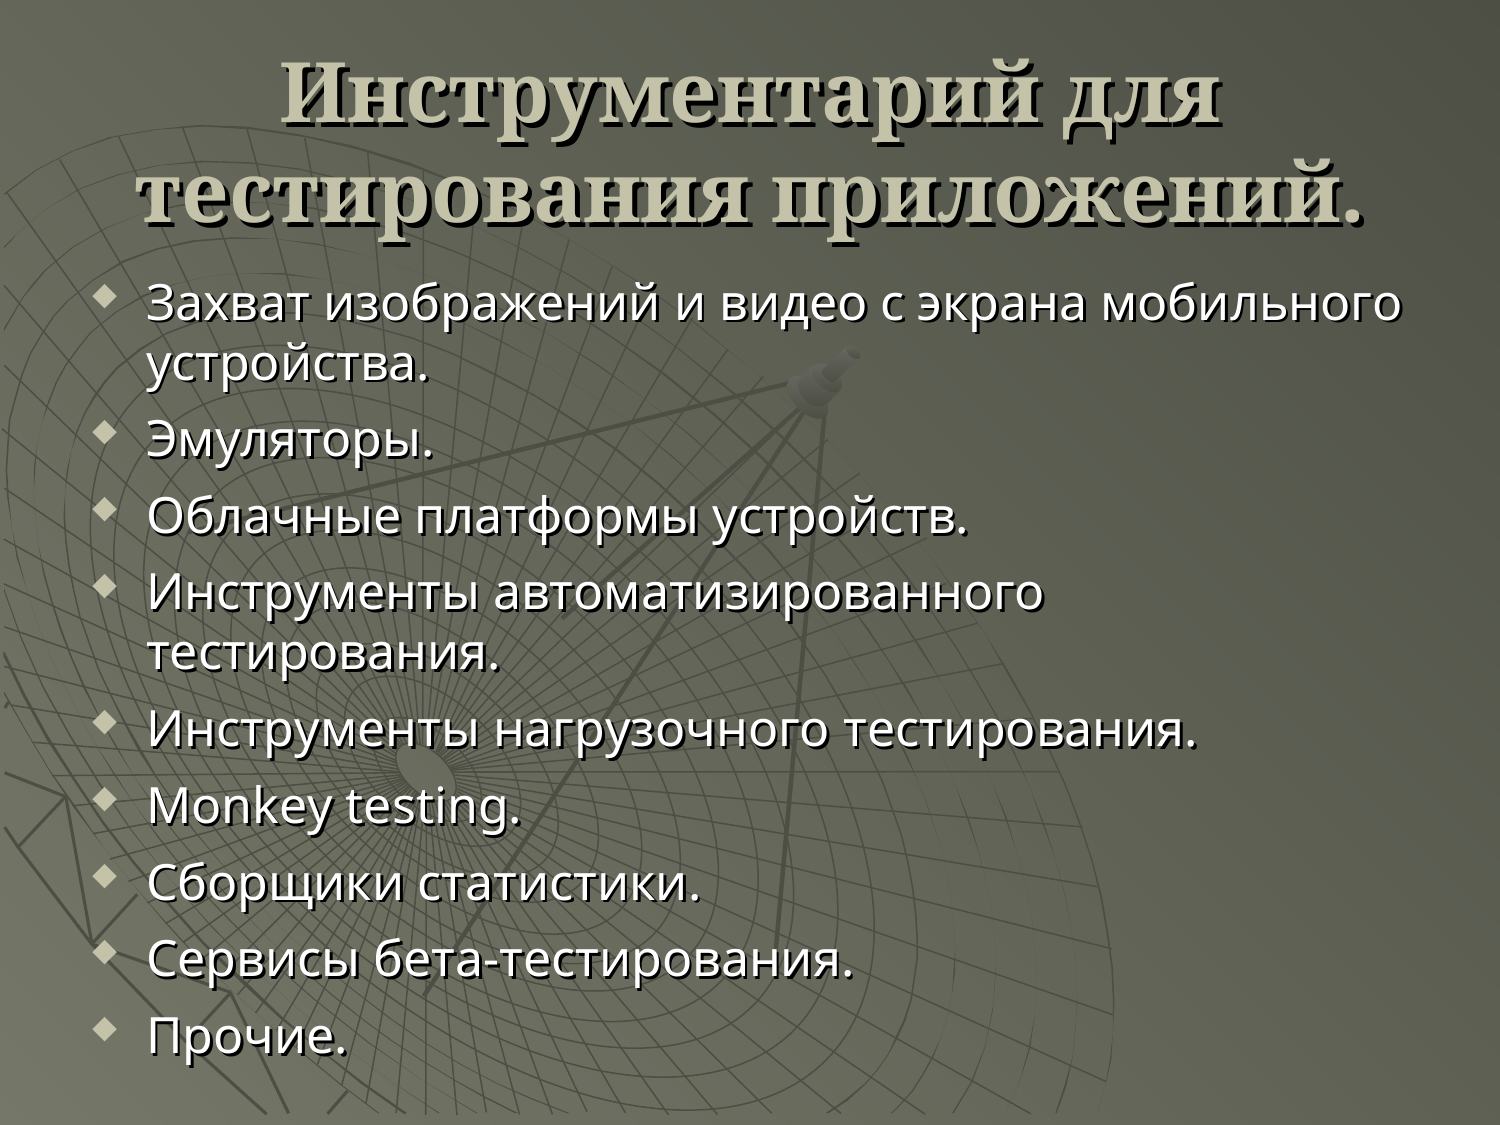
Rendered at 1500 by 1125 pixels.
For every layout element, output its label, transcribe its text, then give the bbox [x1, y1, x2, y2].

title Инструментарий для тестирования приложений. [75, 21, 1426, 257]
list Захват изображений и видео с экрана мобильного устройства. Эмуляторы. Облачные платформы устройств. Инструменты автоматизированного тестирования. Инструменты нагрузочного тестирования. Monkey testing. Сборщики статистики. Сервисы бета-тестирования. Прочие. [75, 262, 1426, 1006]
